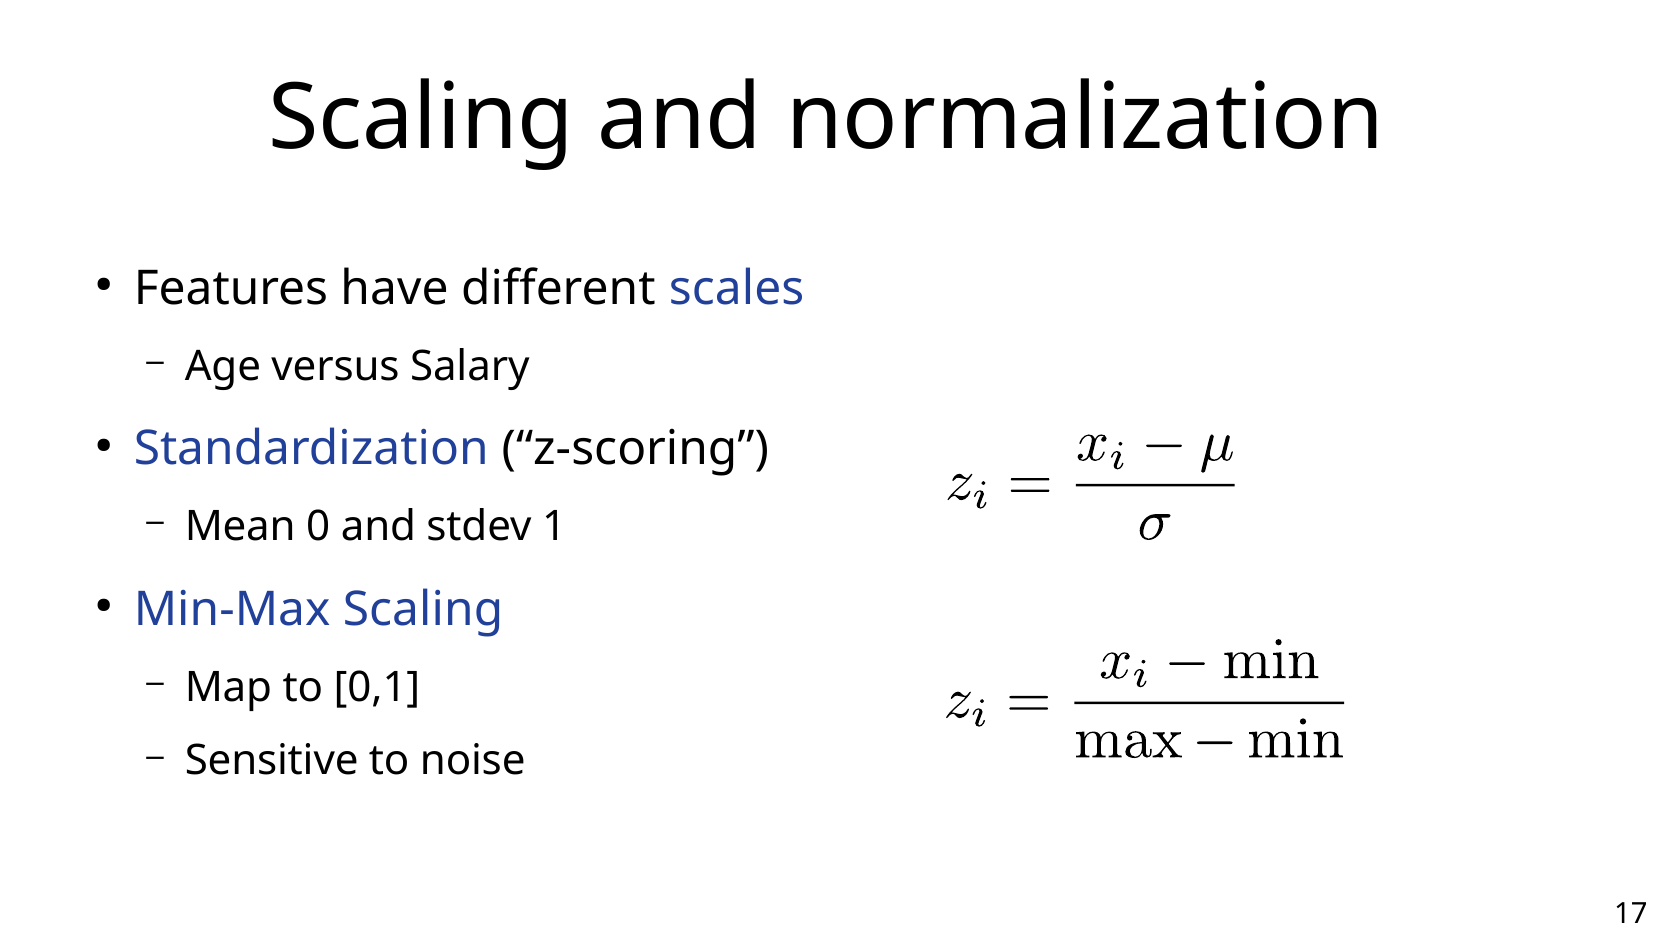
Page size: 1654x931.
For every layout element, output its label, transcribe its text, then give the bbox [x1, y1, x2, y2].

title Scaling and normalization [82, 1, 1571, 226]
list Features have different scales Age versus Salary Standardization (“z-scoring”) Mean 0 and stdev 1 Min-Max Scaling Map to [0,1] Sensitive to noise [82, 253, 1571, 793]
text_box [945, 426, 1235, 541]
text_box [943, 639, 1345, 763]
